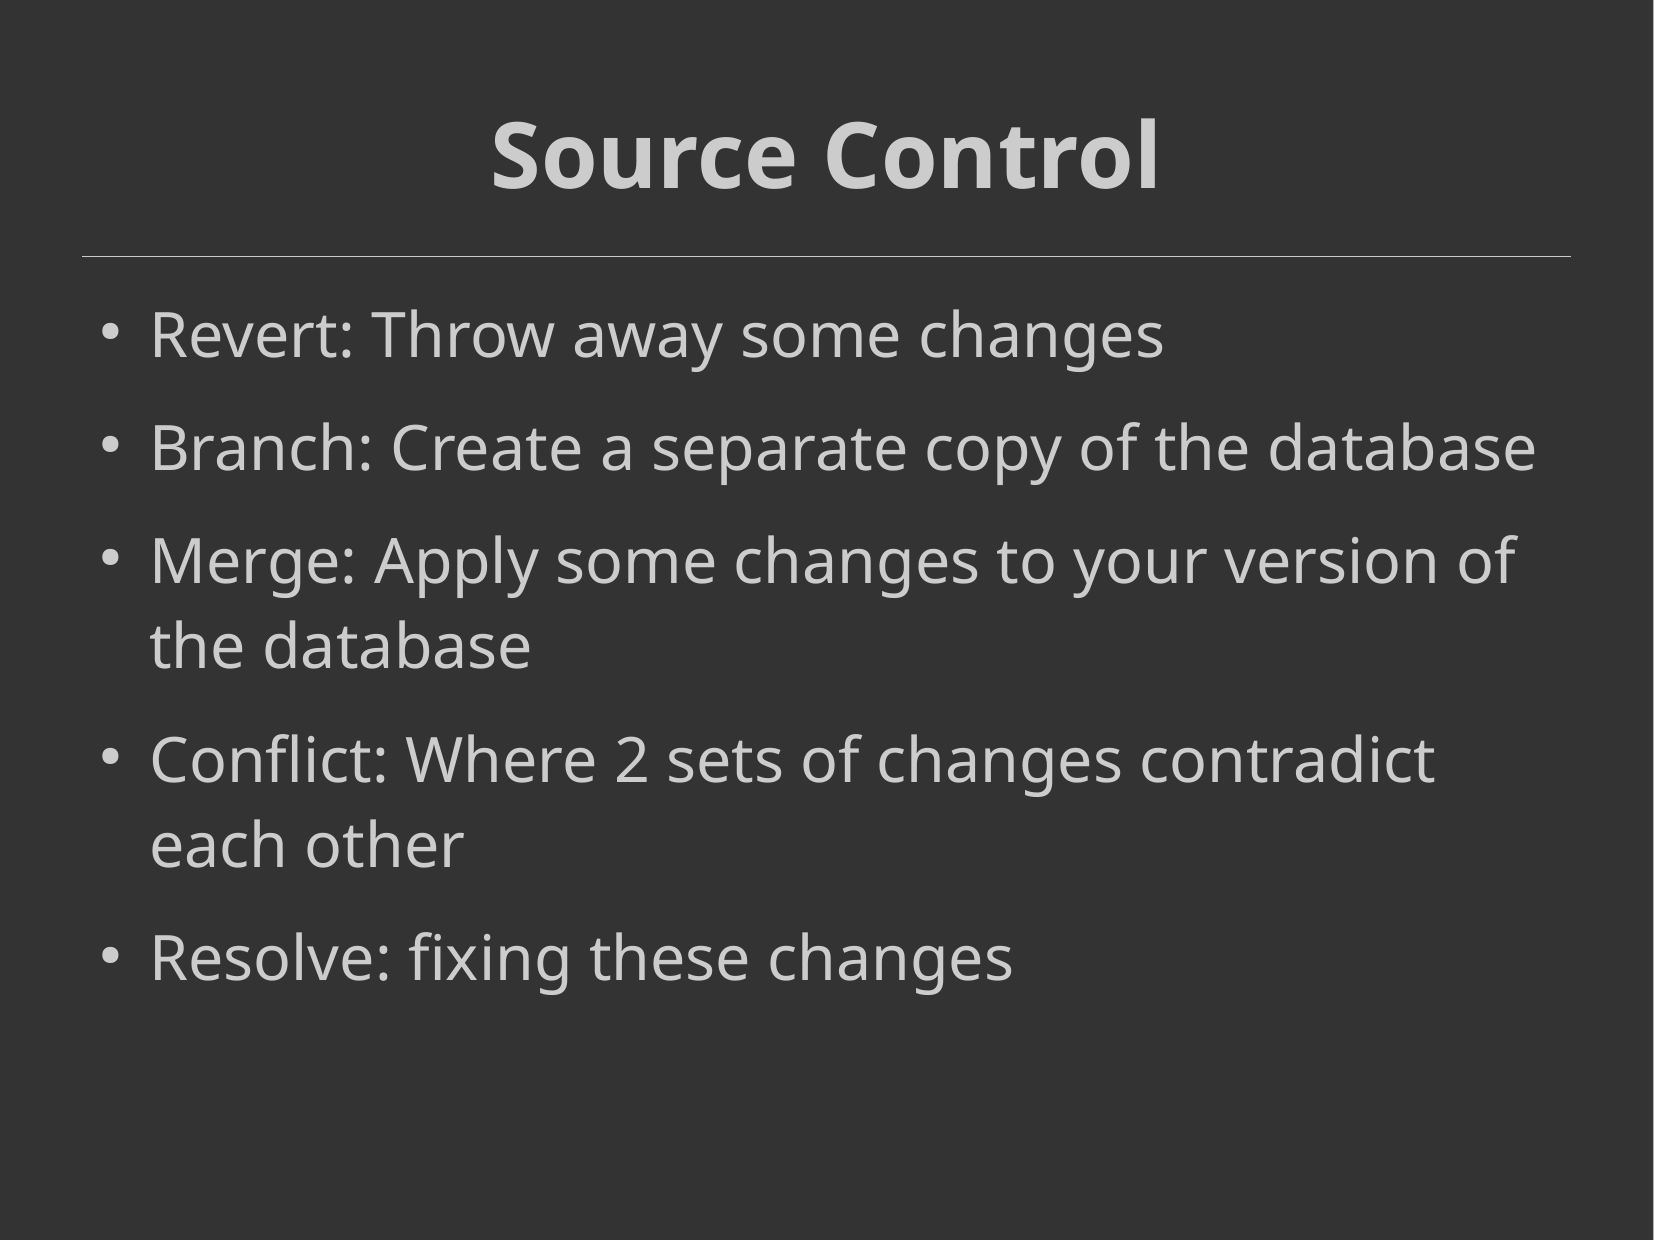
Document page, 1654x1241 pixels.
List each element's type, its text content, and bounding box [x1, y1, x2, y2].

title Source Control [82, 49, 1571, 257]
list Revert: Throw away some changes Branch: Create a separate copy of the database Merge: Apply some changes to your version of the database Conflict: Where 2 sets of changes contradict each other Resolve: fixing these changes [82, 290, 1571, 1010]
